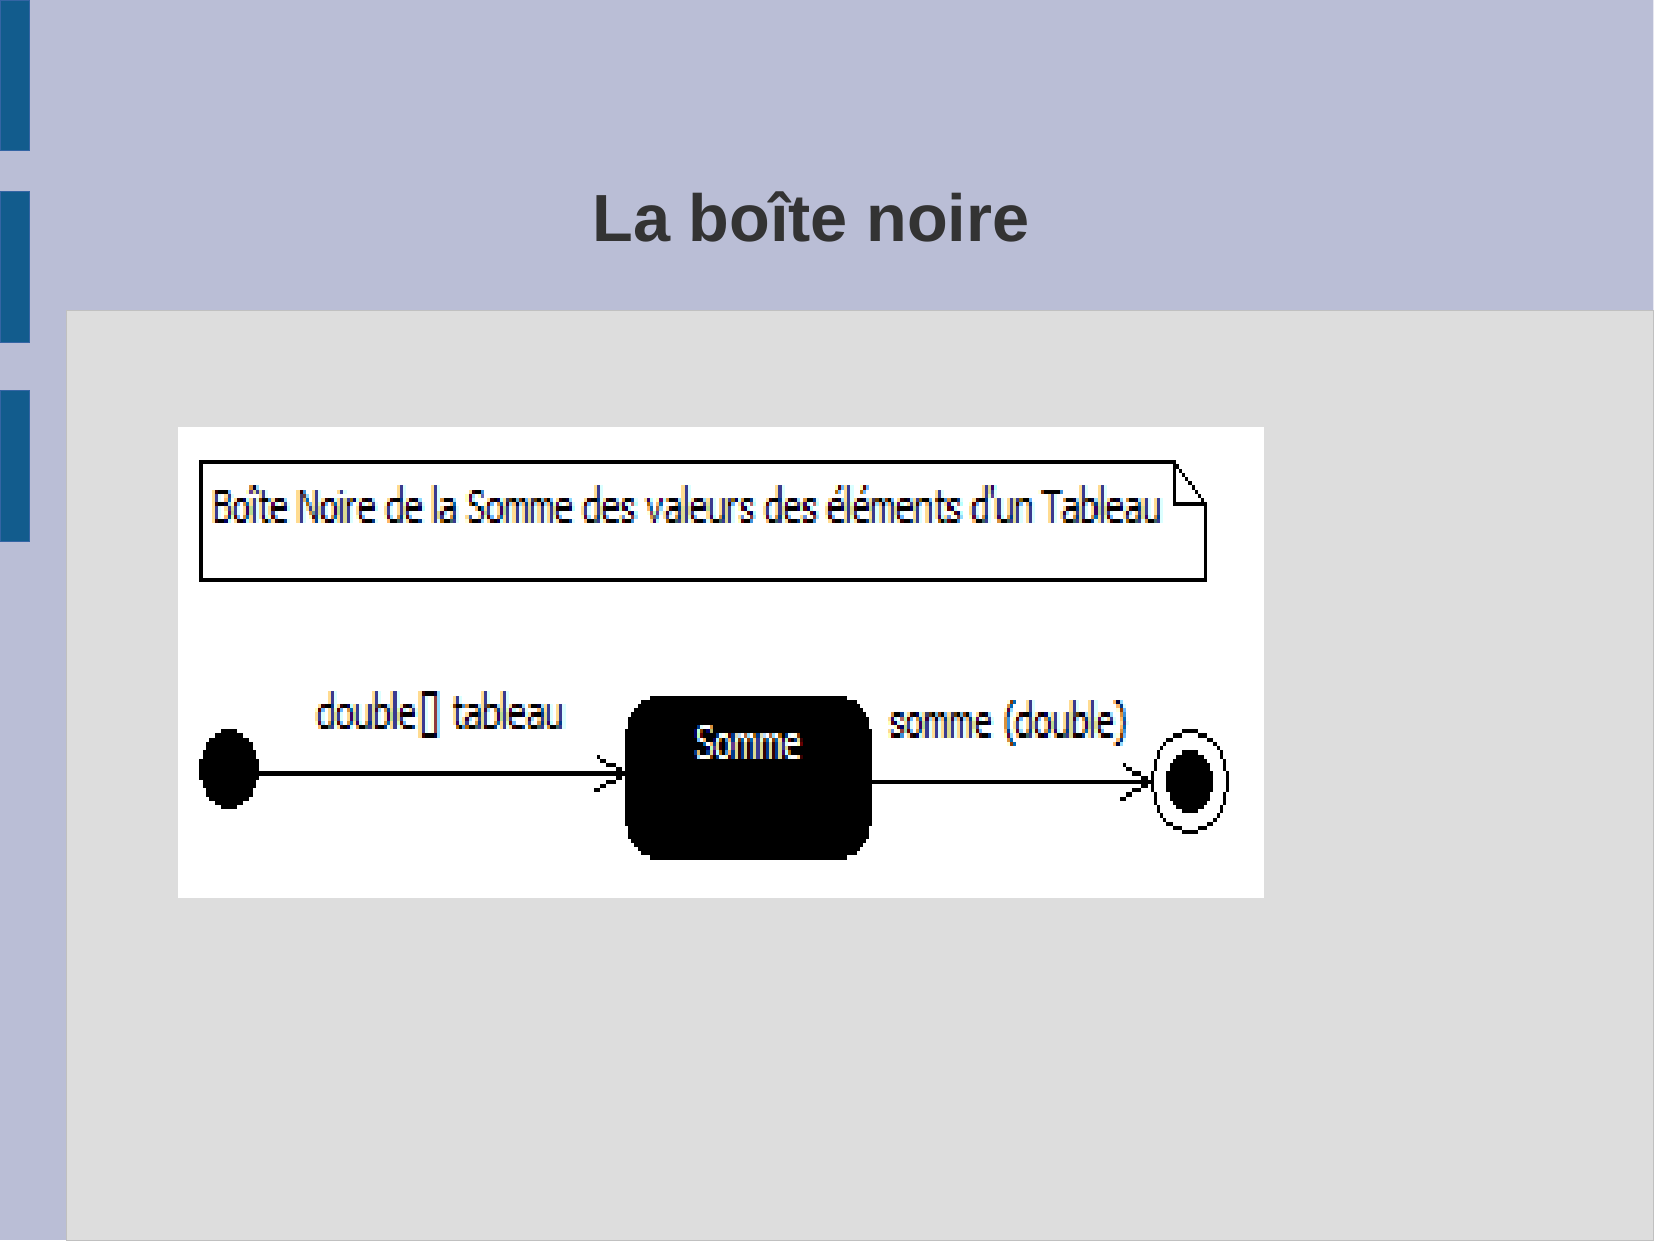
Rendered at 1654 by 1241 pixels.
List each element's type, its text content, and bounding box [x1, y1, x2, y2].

list [152, 344, 1534, 1127]
picture [178, 427, 1264, 898]
title La boîte noire [88, 114, 1534, 322]
